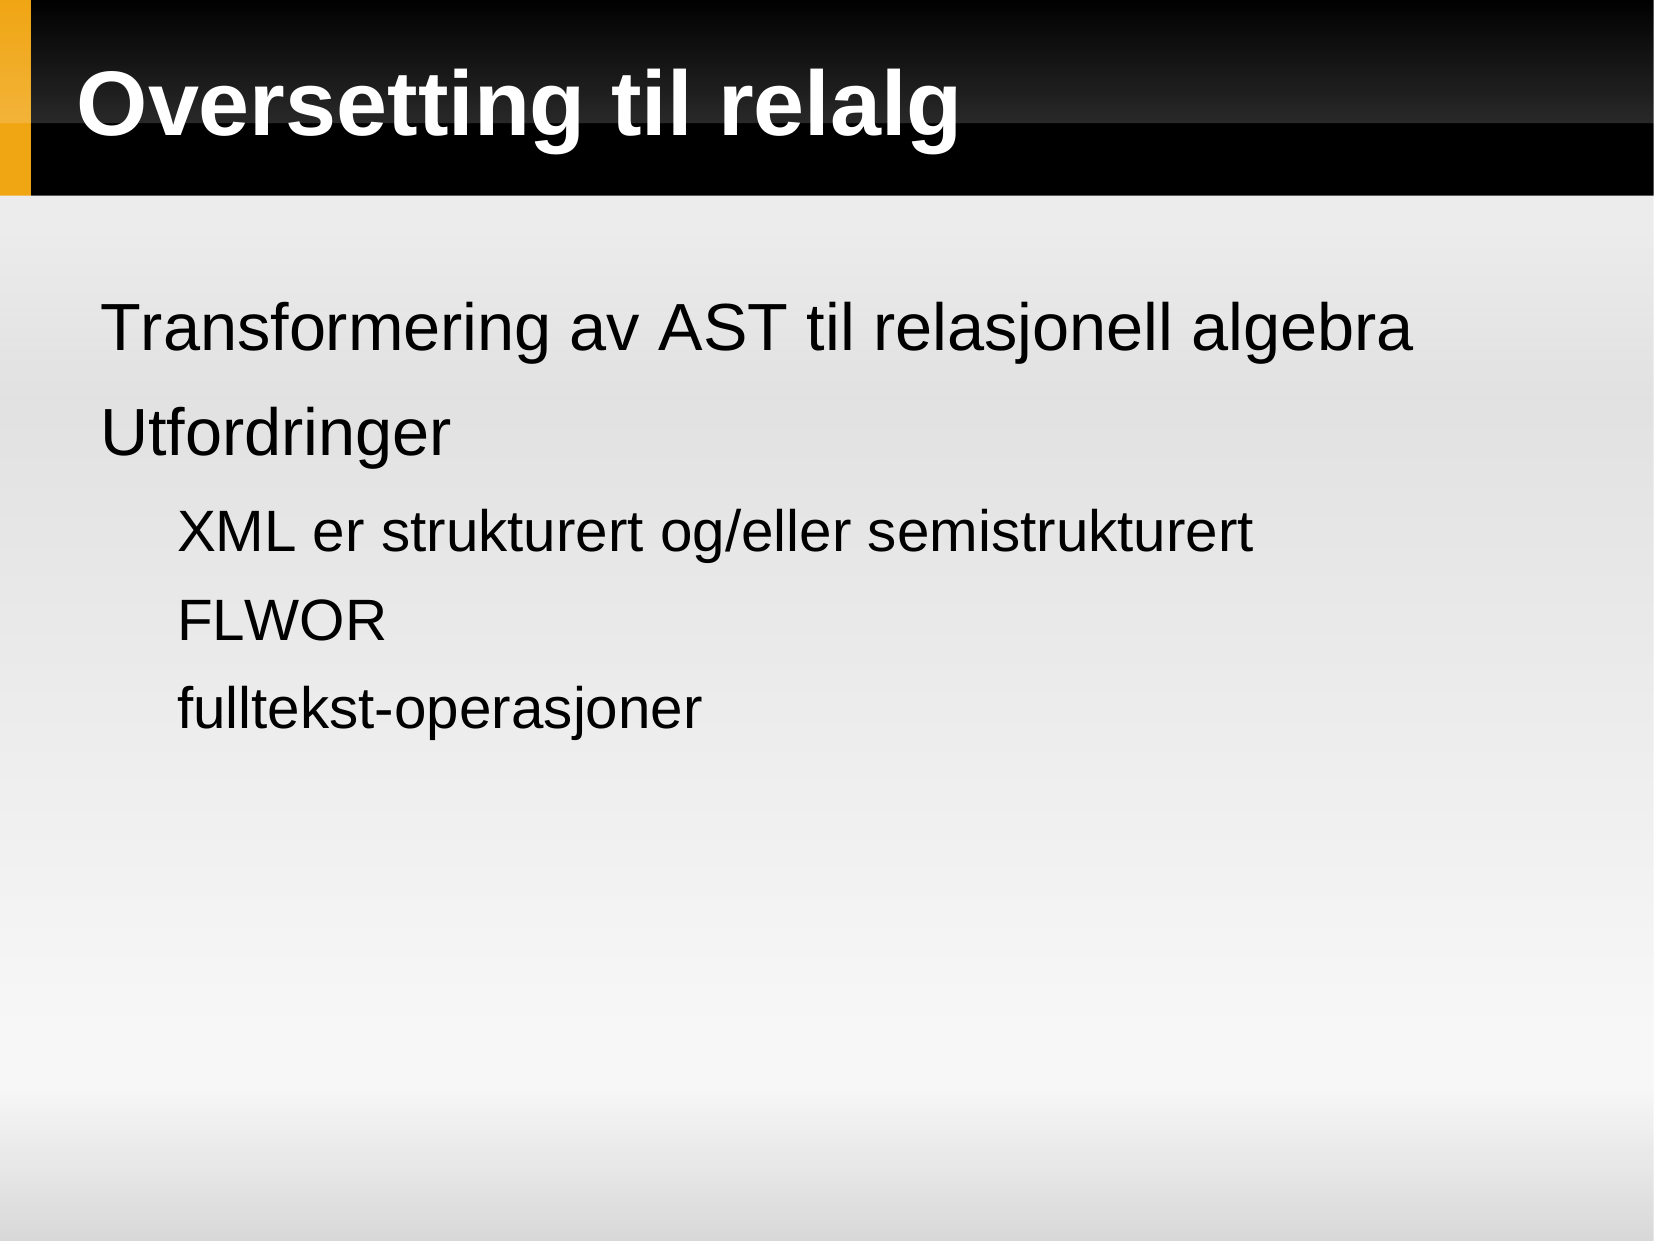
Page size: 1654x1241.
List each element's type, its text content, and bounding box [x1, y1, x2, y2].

picture [0, 0, 1654, 1241]
list Transformering av AST til relasjonell algebra Utfordringer XML er strukturert og/eller semistrukturert FLWOR fulltekst-operasjoner [82, 290, 1571, 1094]
title Oversetting til relalg [76, 7, 1565, 200]
